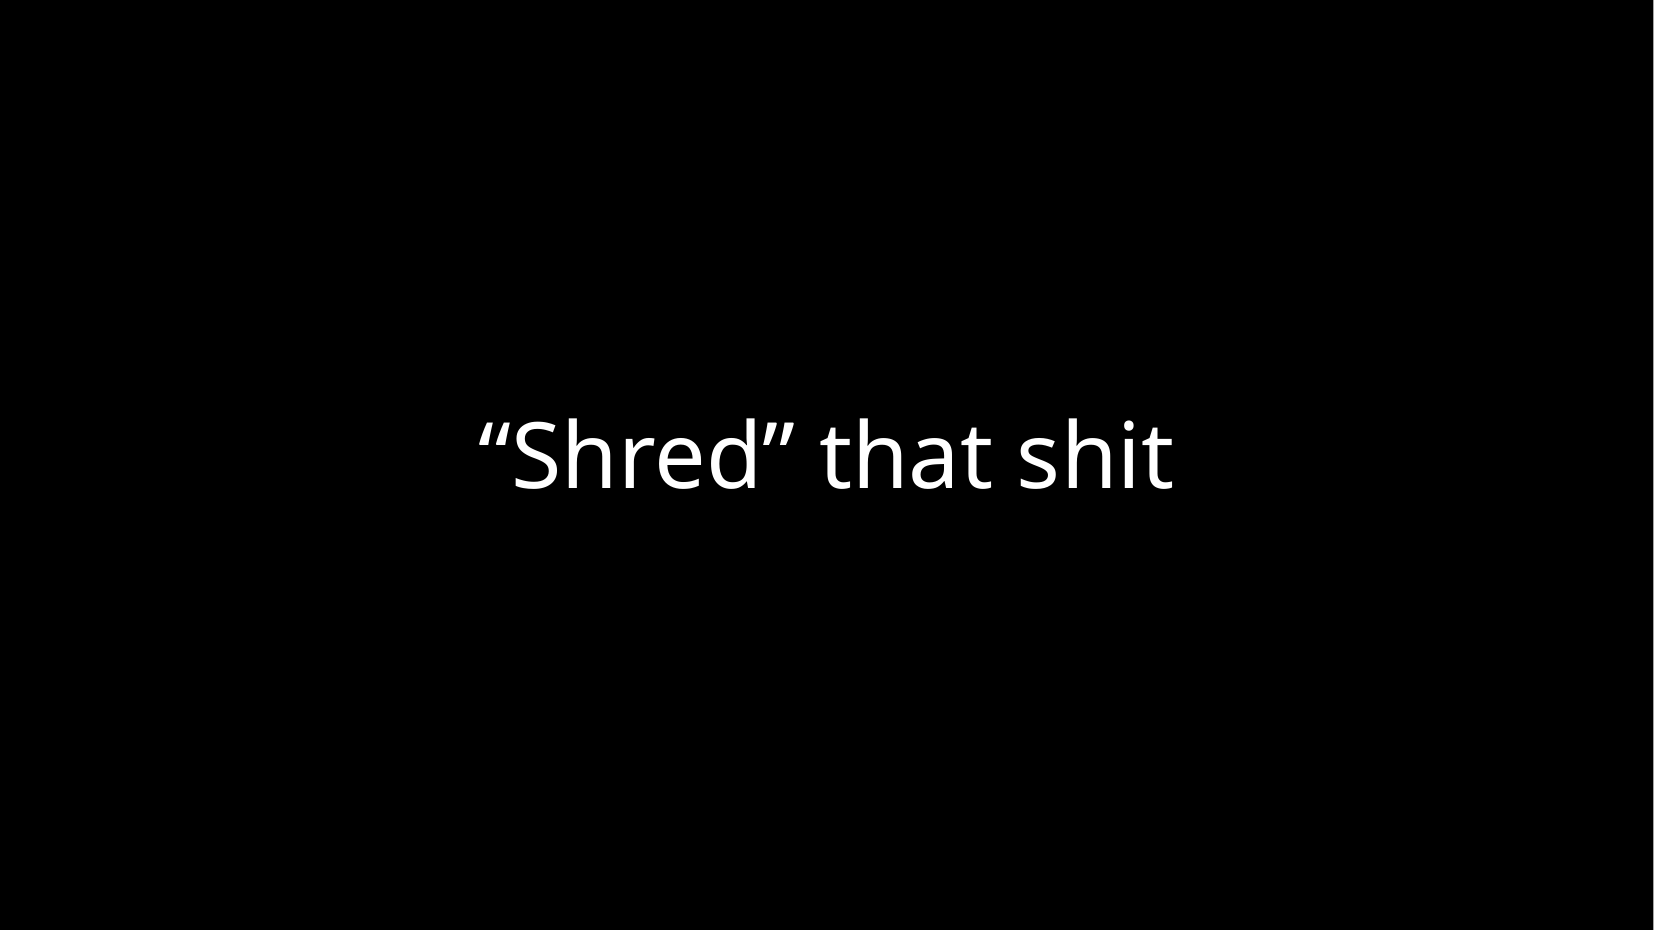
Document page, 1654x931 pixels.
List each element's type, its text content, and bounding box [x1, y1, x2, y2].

title “Shred” that shit [82, 375, 1571, 531]
